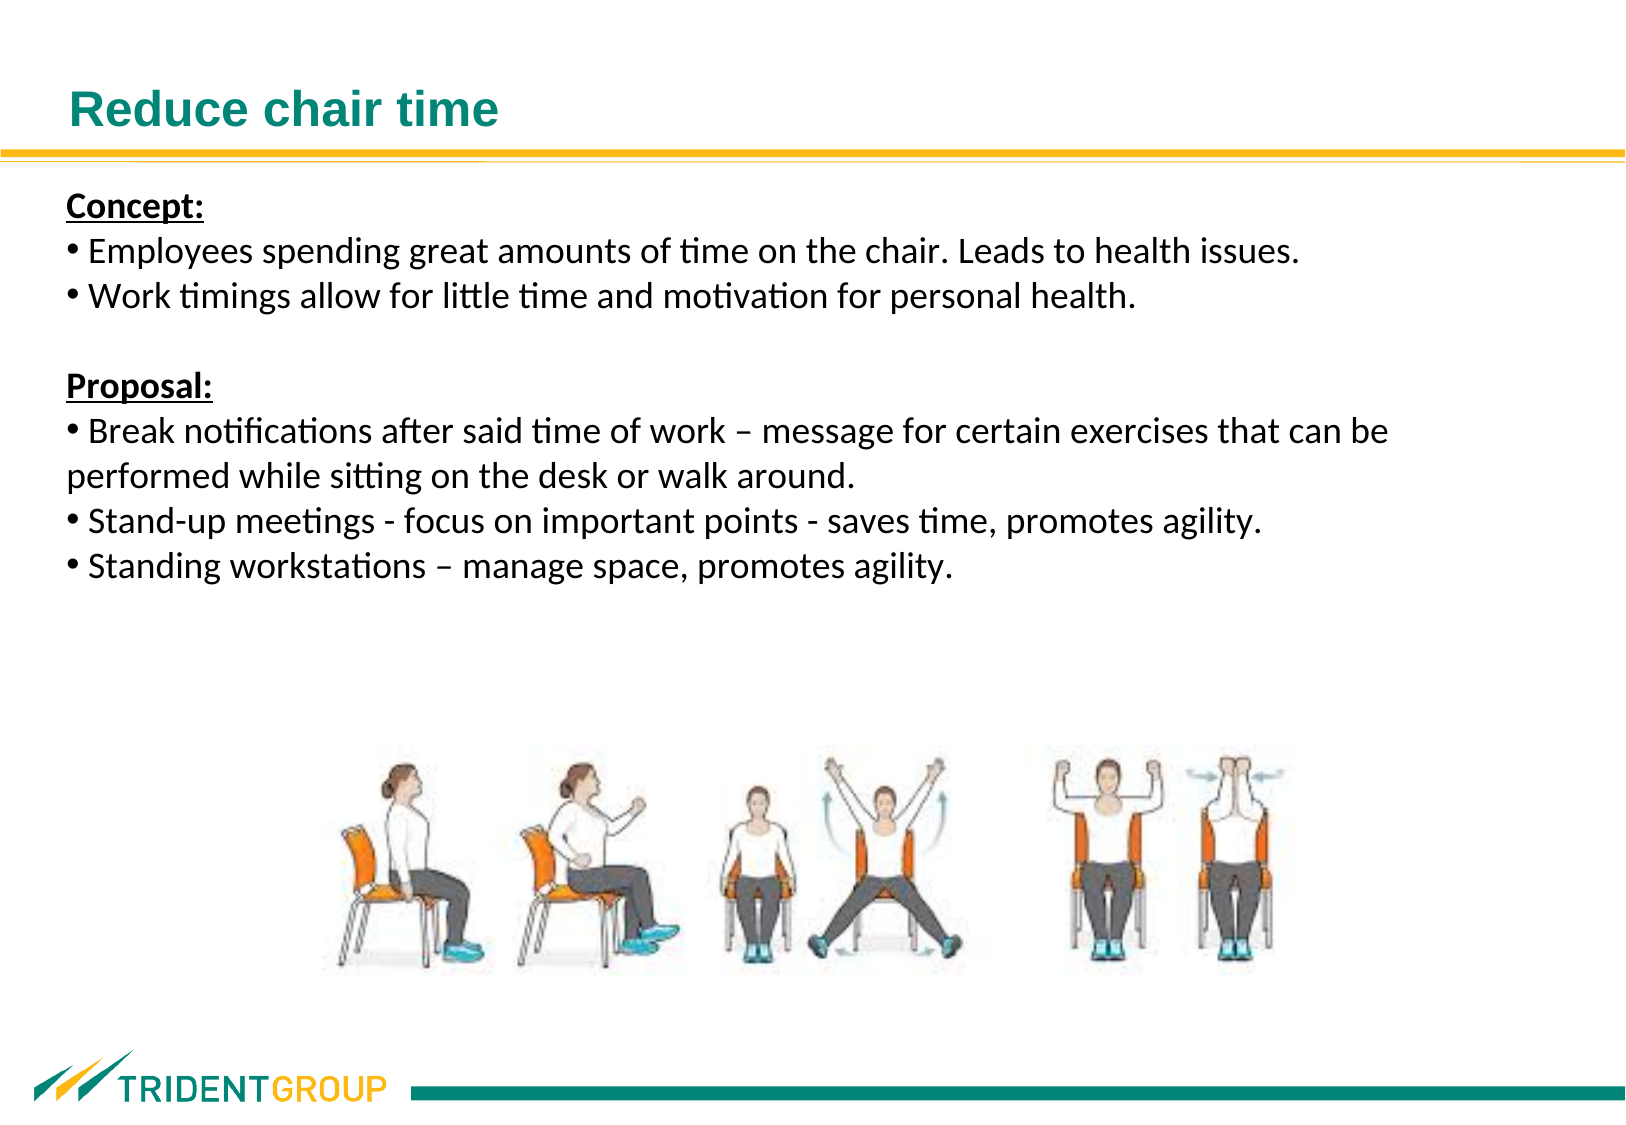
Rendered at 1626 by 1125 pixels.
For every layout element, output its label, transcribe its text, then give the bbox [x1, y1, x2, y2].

title Reduce chair time [54, 68, 1571, 145]
text_box [411, 1086, 1626, 1101]
picture [304, 708, 1347, 983]
text_box [0, 149, 1626, 158]
picture [27, 1044, 394, 1122]
text_box Concept: Employees spending great amounts of time on the chair. Leads to health issues. Work timings allow for little time and motivation for personal health. Proposal: Break notifications after said time of work – message for certain exercises that can be performed while sitting on the desk or walk around. Stand-up meetings - focus on important points - saves time, promotes agility. Standing workstations – manage space, promotes agility. [51, 173, 1569, 594]
